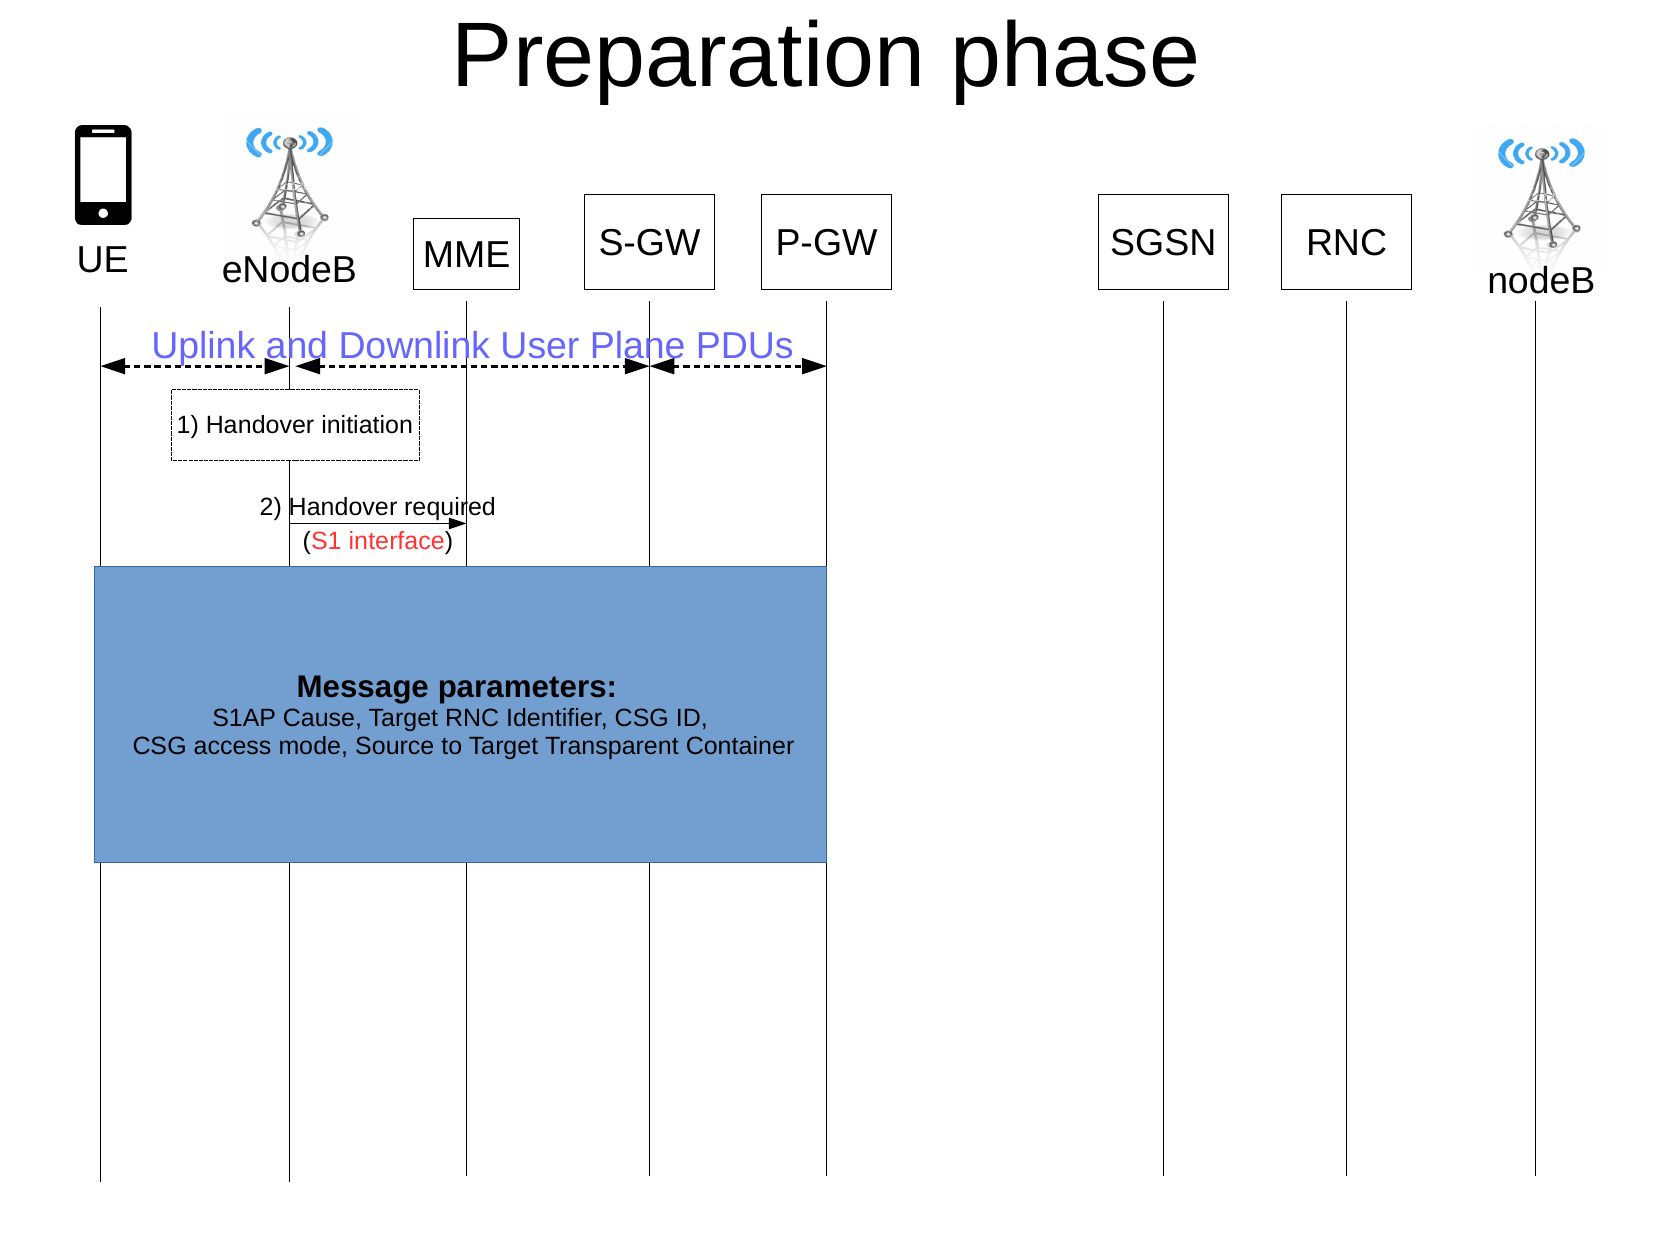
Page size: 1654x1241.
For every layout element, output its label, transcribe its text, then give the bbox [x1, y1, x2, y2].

text_box 1) Handover initiation [171, 389, 420, 461]
text_box MME [413, 218, 520, 290]
text_box RNC [1281, 194, 1412, 290]
picture [218, 111, 361, 261]
text_box Message parameters: S1AP Cause, Target RNC Identifier, CSG ID, CSG access mode, Source to Target Transparent Container [94, 566, 827, 863]
picture [53, 125, 153, 225]
picture [1470, 122, 1613, 272]
text_box S-GW [584, 194, 715, 290]
text_box P-GW [761, 194, 892, 290]
text_box SGSN [1098, 194, 1229, 290]
title Preparation phase [82, 2, 1571, 106]
